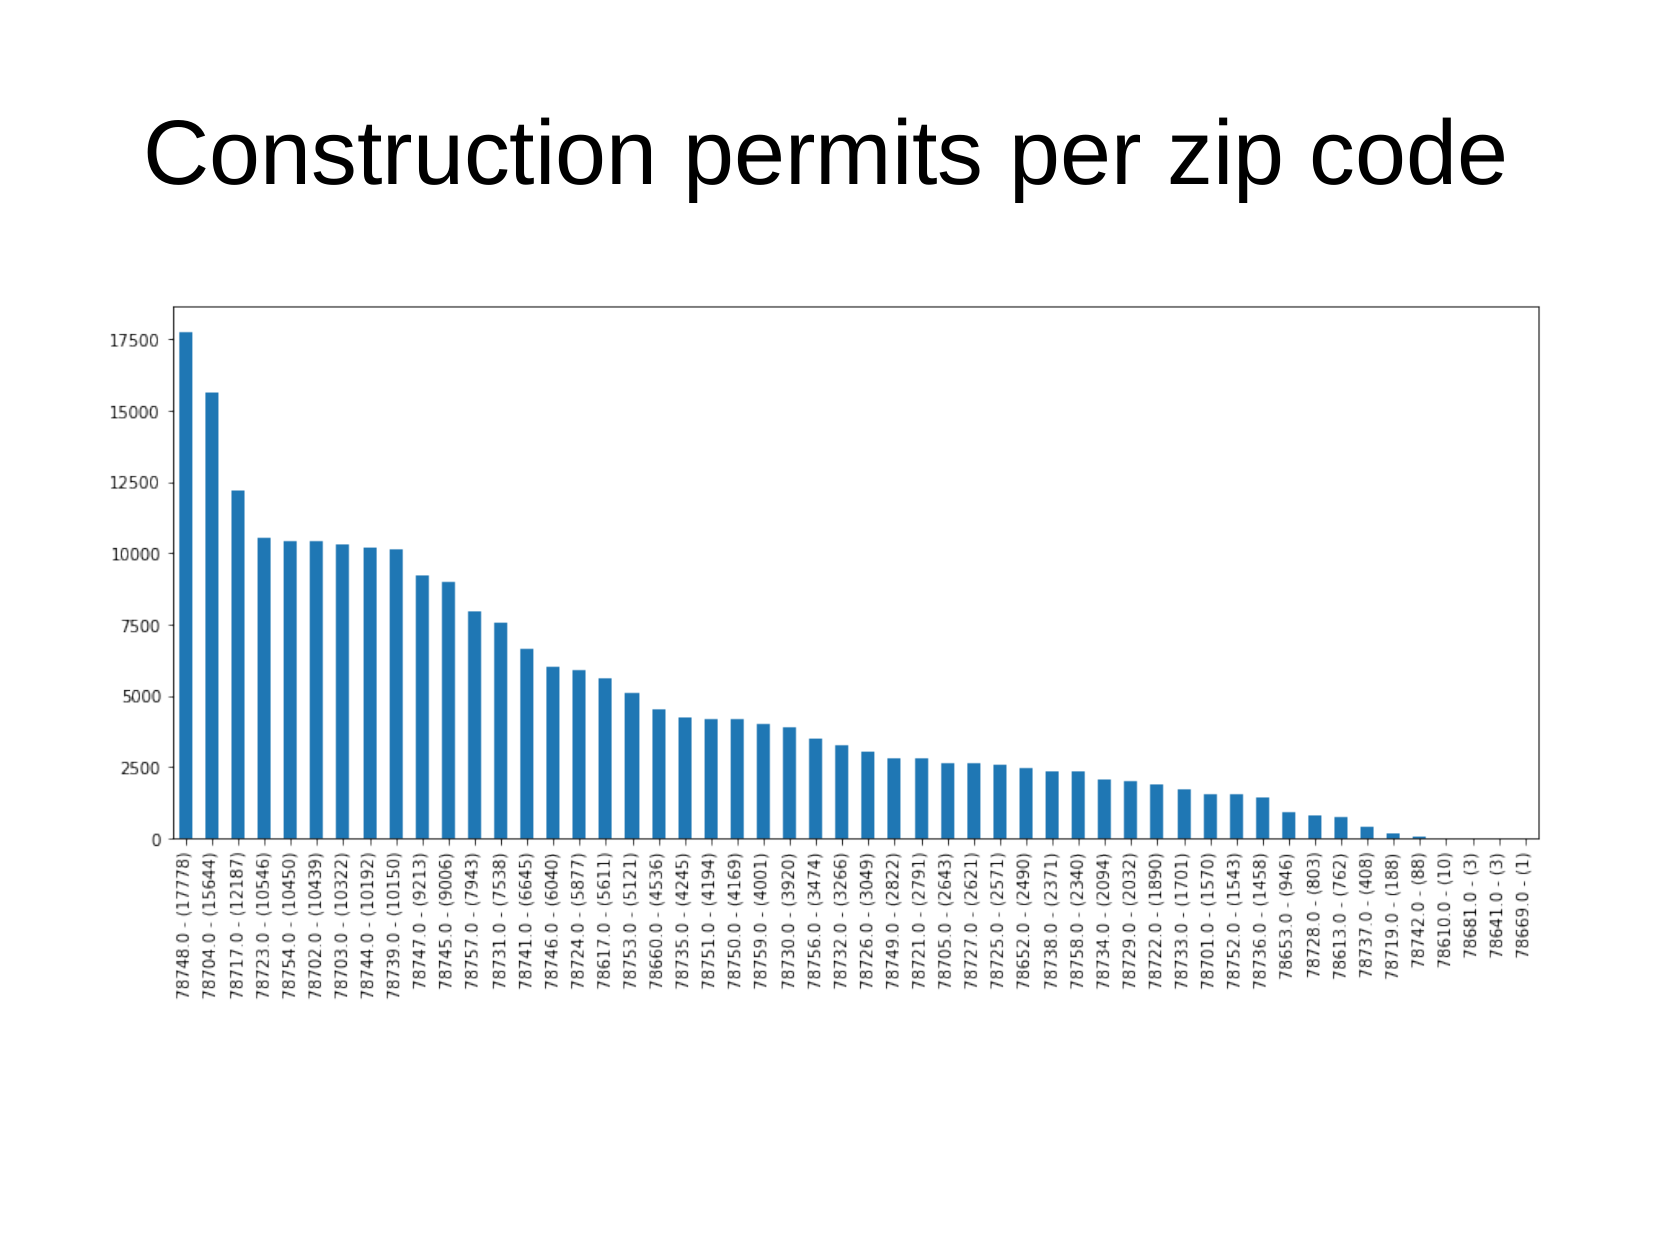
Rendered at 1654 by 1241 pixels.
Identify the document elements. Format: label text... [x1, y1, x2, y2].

picture [98, 290, 1555, 1010]
title Construction permits per zip code [82, 49, 1571, 257]
